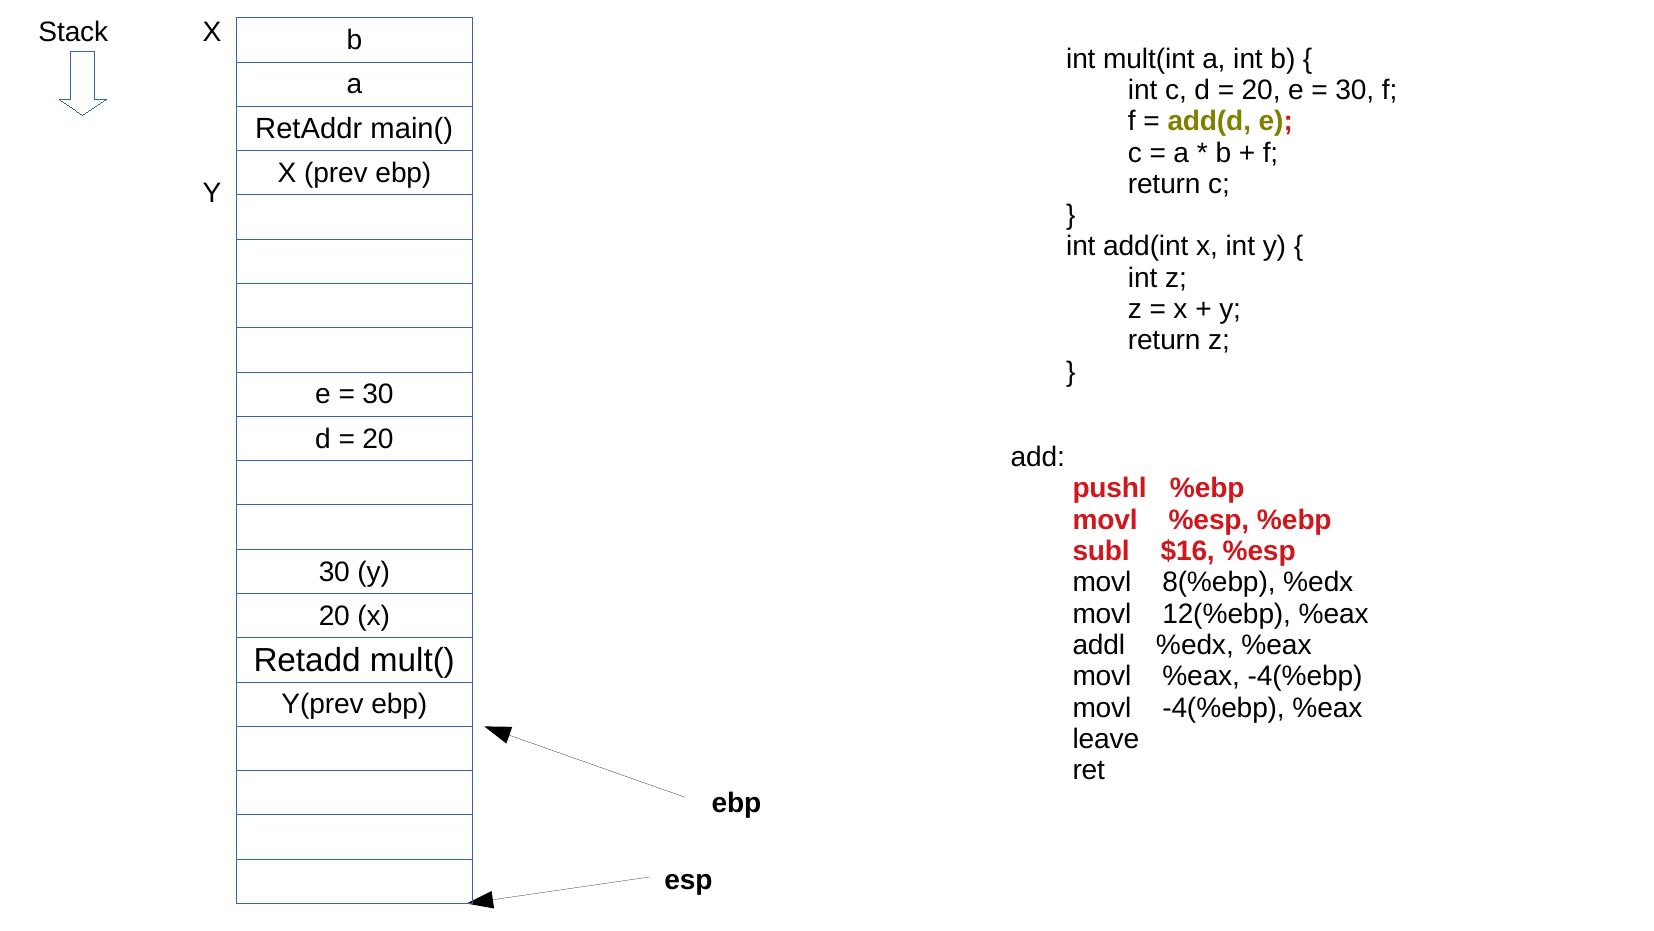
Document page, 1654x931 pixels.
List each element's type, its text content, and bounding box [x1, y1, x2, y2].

text_box Y [129, 169, 237, 217]
text_box b [236, 17, 473, 62]
text_box add: pushl %ebp movl %esp, %ebp subl $16, %esp movl 8(%ebp), %edx movl 12(%ebp), %eax addl %edx, %eax movl %eax, -4(%ebp) movl -4(%ebp), %eax leave ret [995, 434, 1571, 825]
text_box ebp [696, 779, 827, 826]
text_box Stack [23, 8, 129, 55]
text_box esp [649, 856, 780, 903]
text_box a [236, 62, 473, 106]
text_box 20 (x) [236, 593, 473, 637]
text_box 30 (y) [236, 549, 473, 593]
text_box X (prev ebp) [236, 150, 473, 194]
text_box X [129, 8, 237, 55]
text_box Y(prev ebp) [236, 682, 473, 726]
text_box d = 20 [236, 416, 473, 461]
text_box e = 30 [236, 373, 473, 416]
text_box Retadd mult() [236, 637, 473, 682]
text_box RetAddr main() [236, 106, 473, 150]
text_box int mult(int a, int b) { int c, d = 20, e = 30, f; f = add(d, e); c = a * b + f; return c; } int add(int x, int y) { int z; z = x + y; return z; } [1051, 35, 1529, 395]
